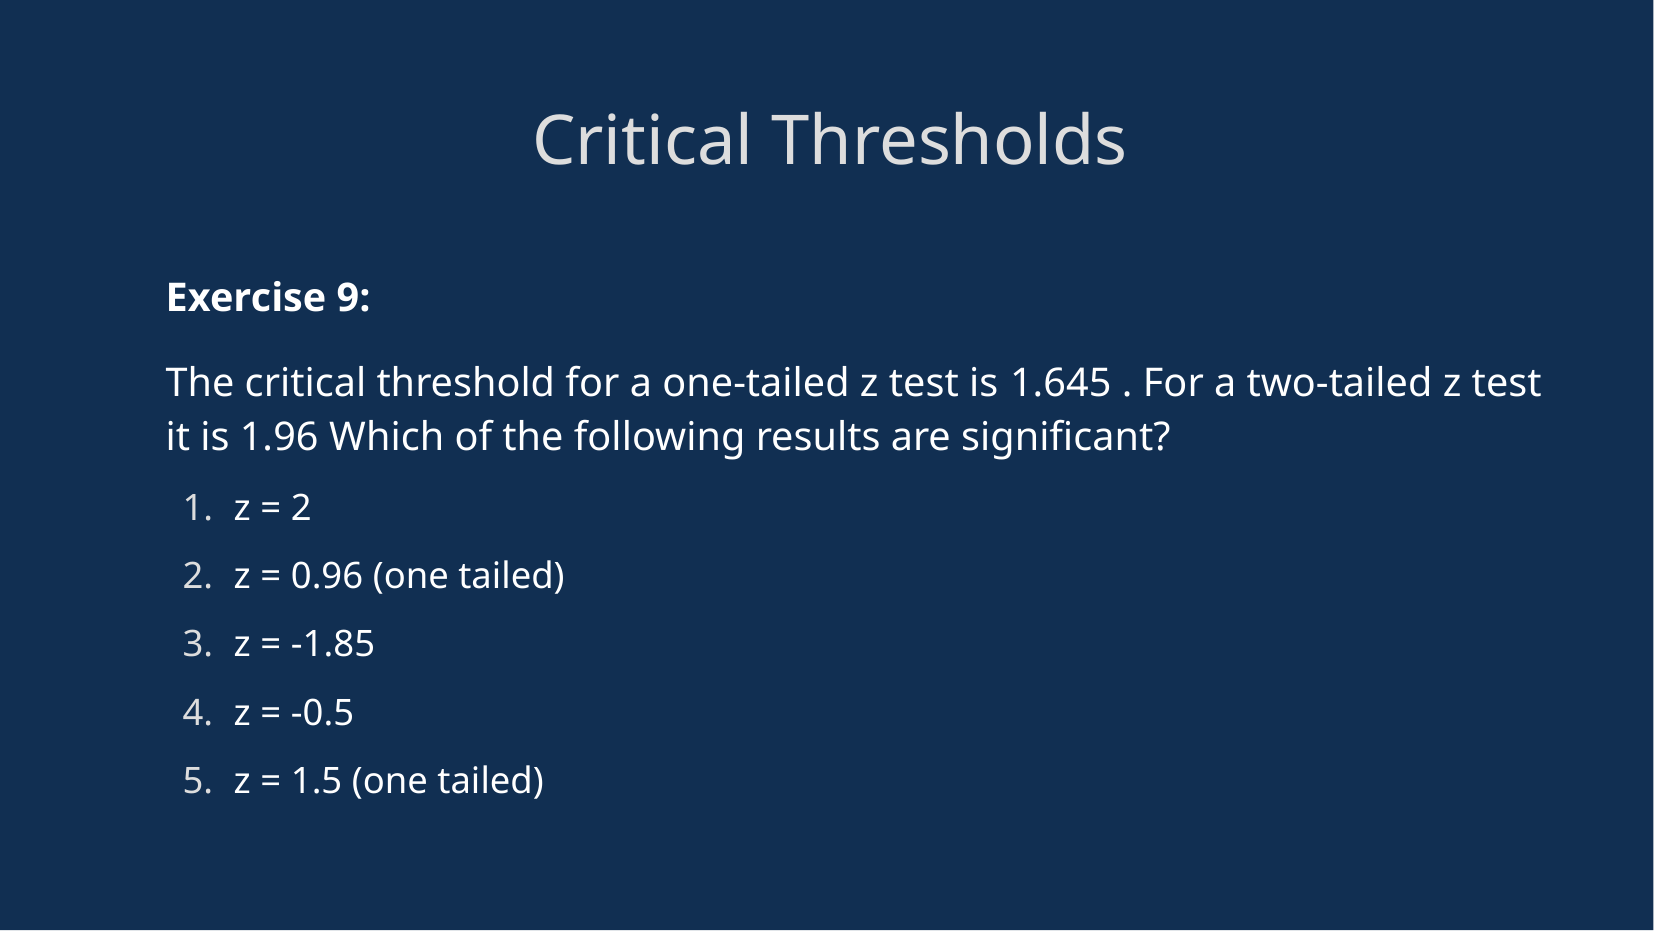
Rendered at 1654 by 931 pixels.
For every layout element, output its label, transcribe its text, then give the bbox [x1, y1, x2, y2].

title Critical Thresholds [97, 56, 1563, 220]
list Exercise 9: The critical threshold for a one-tailed z test is 1.645 . For a two-tailed z test it is 1.96 Which of the following results are significant? z = 2 z = 0.96 (one tailed) z = -1.85 z = -0.5 z = 1.5 (one tailed) [97, 268, 1563, 806]
